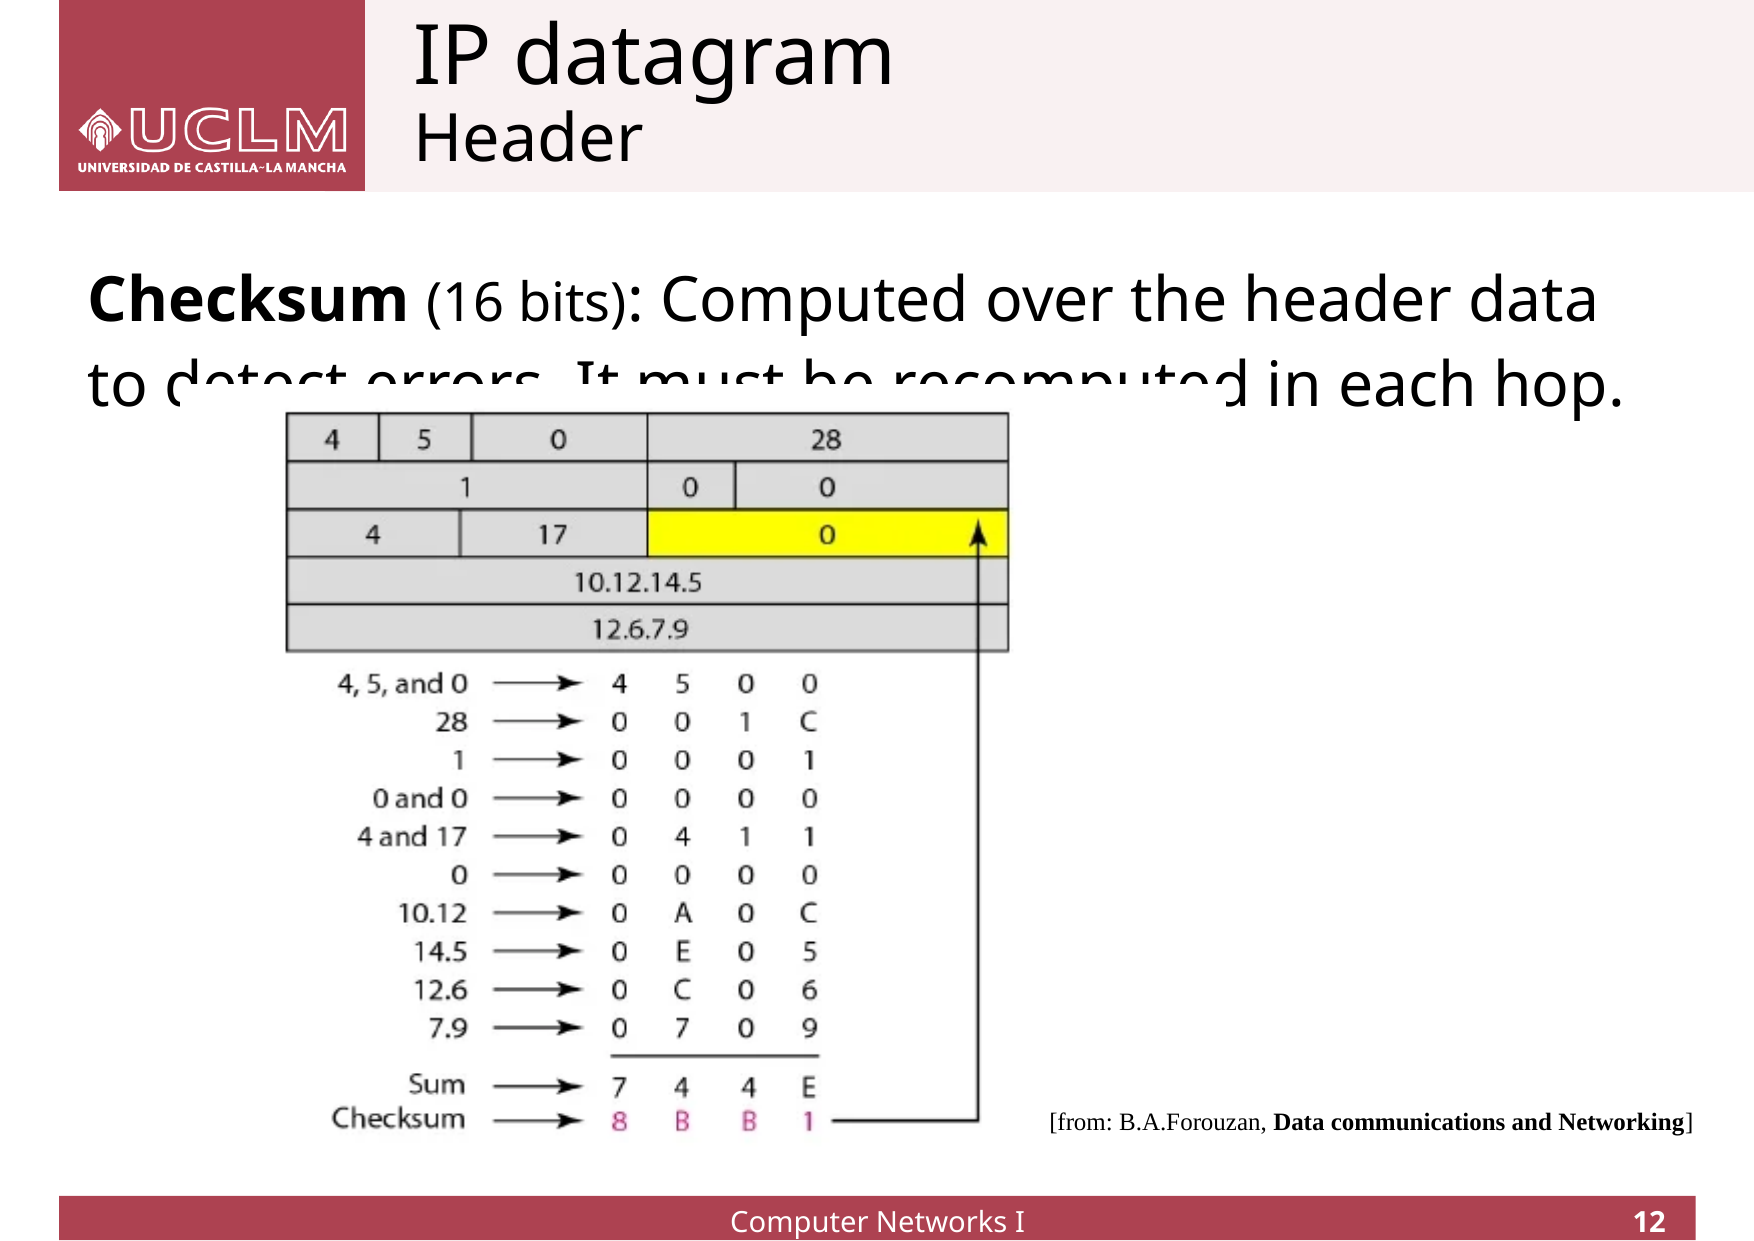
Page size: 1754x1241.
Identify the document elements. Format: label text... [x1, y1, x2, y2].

text_box [from: B.A.Forouzan, Data communications and Networking] [1049, 1106, 1694, 1137]
list Checksum (16 bits): Computed over the header data to detect errors. It must be recomputed in each hop. [87, 254, 1667, 1074]
picture [59, 0, 365, 191]
title IP datagram Header [413, 0, 1667, 198]
picture [180, 384, 1240, 1158]
